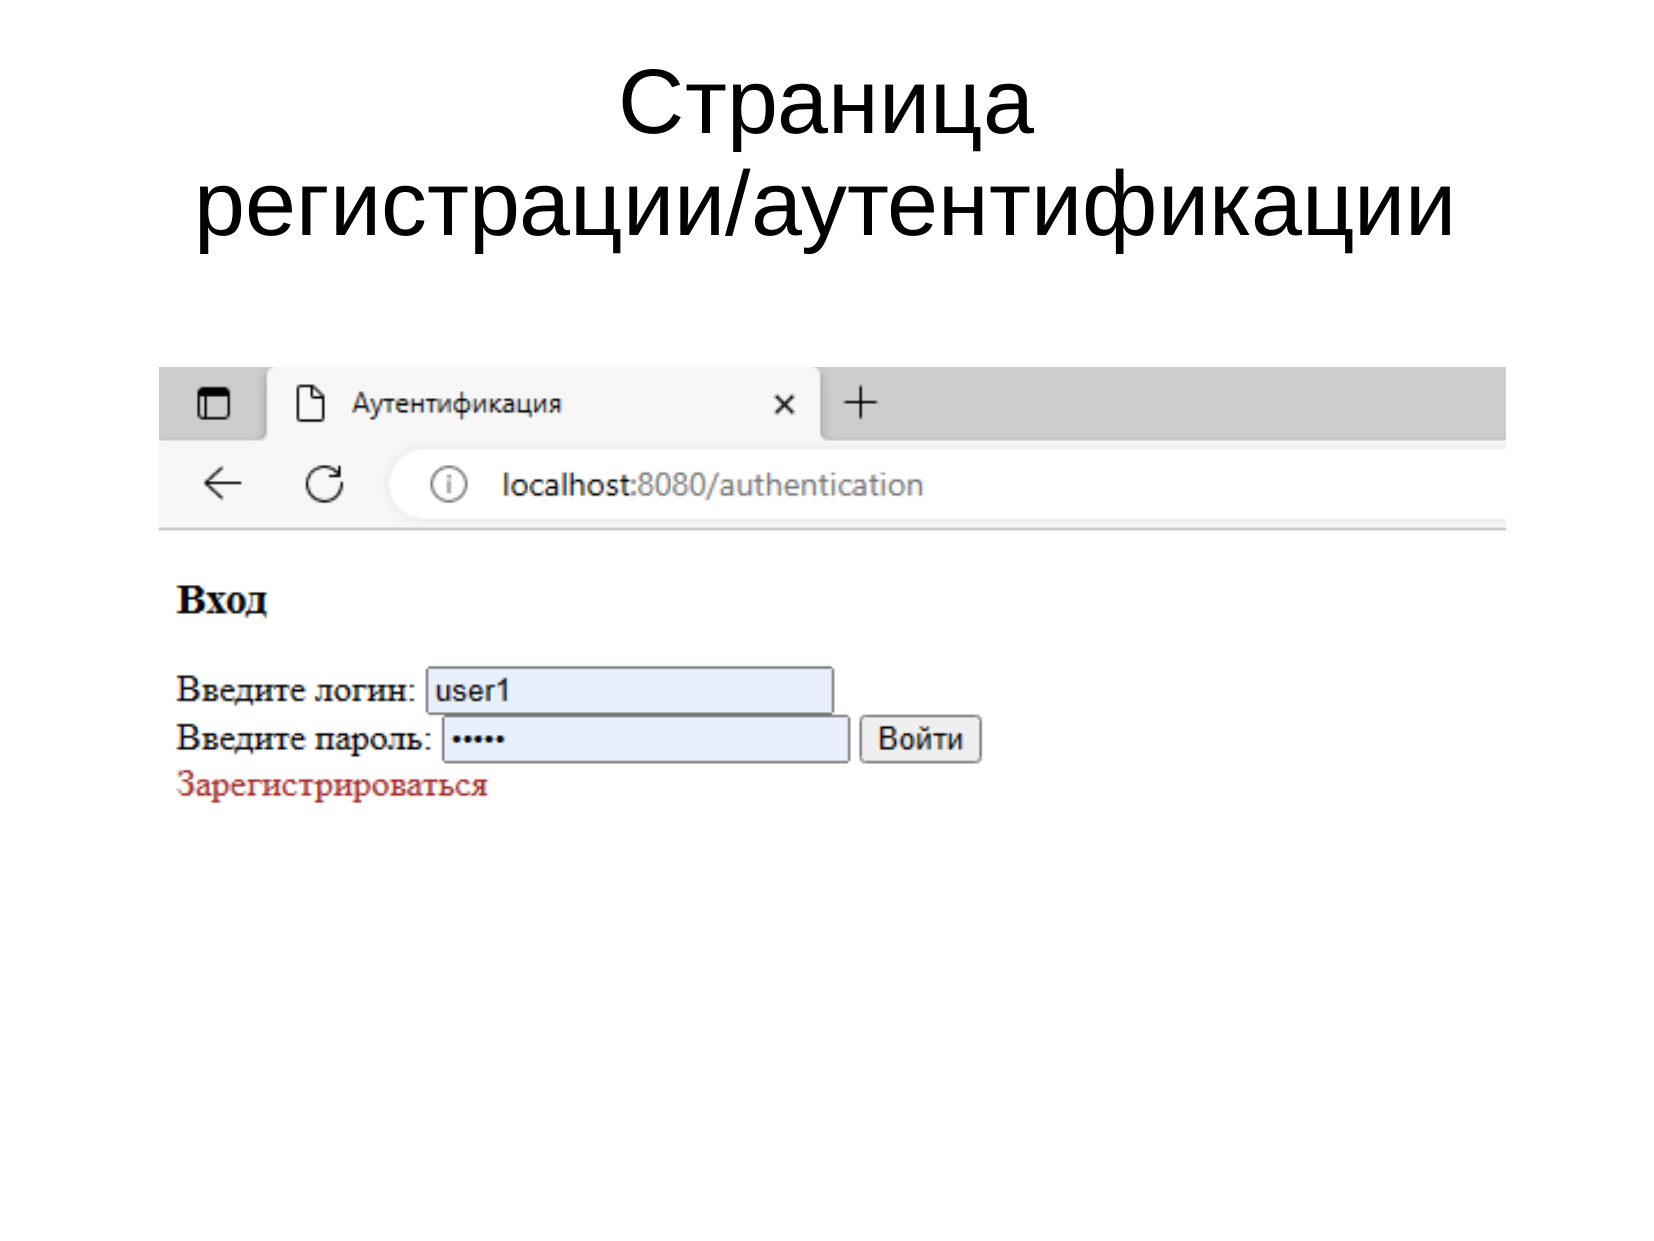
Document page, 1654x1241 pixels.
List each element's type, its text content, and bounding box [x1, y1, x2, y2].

title Страница регистрации/аутентификации [82, 49, 1571, 257]
picture [159, 367, 1506, 1034]
